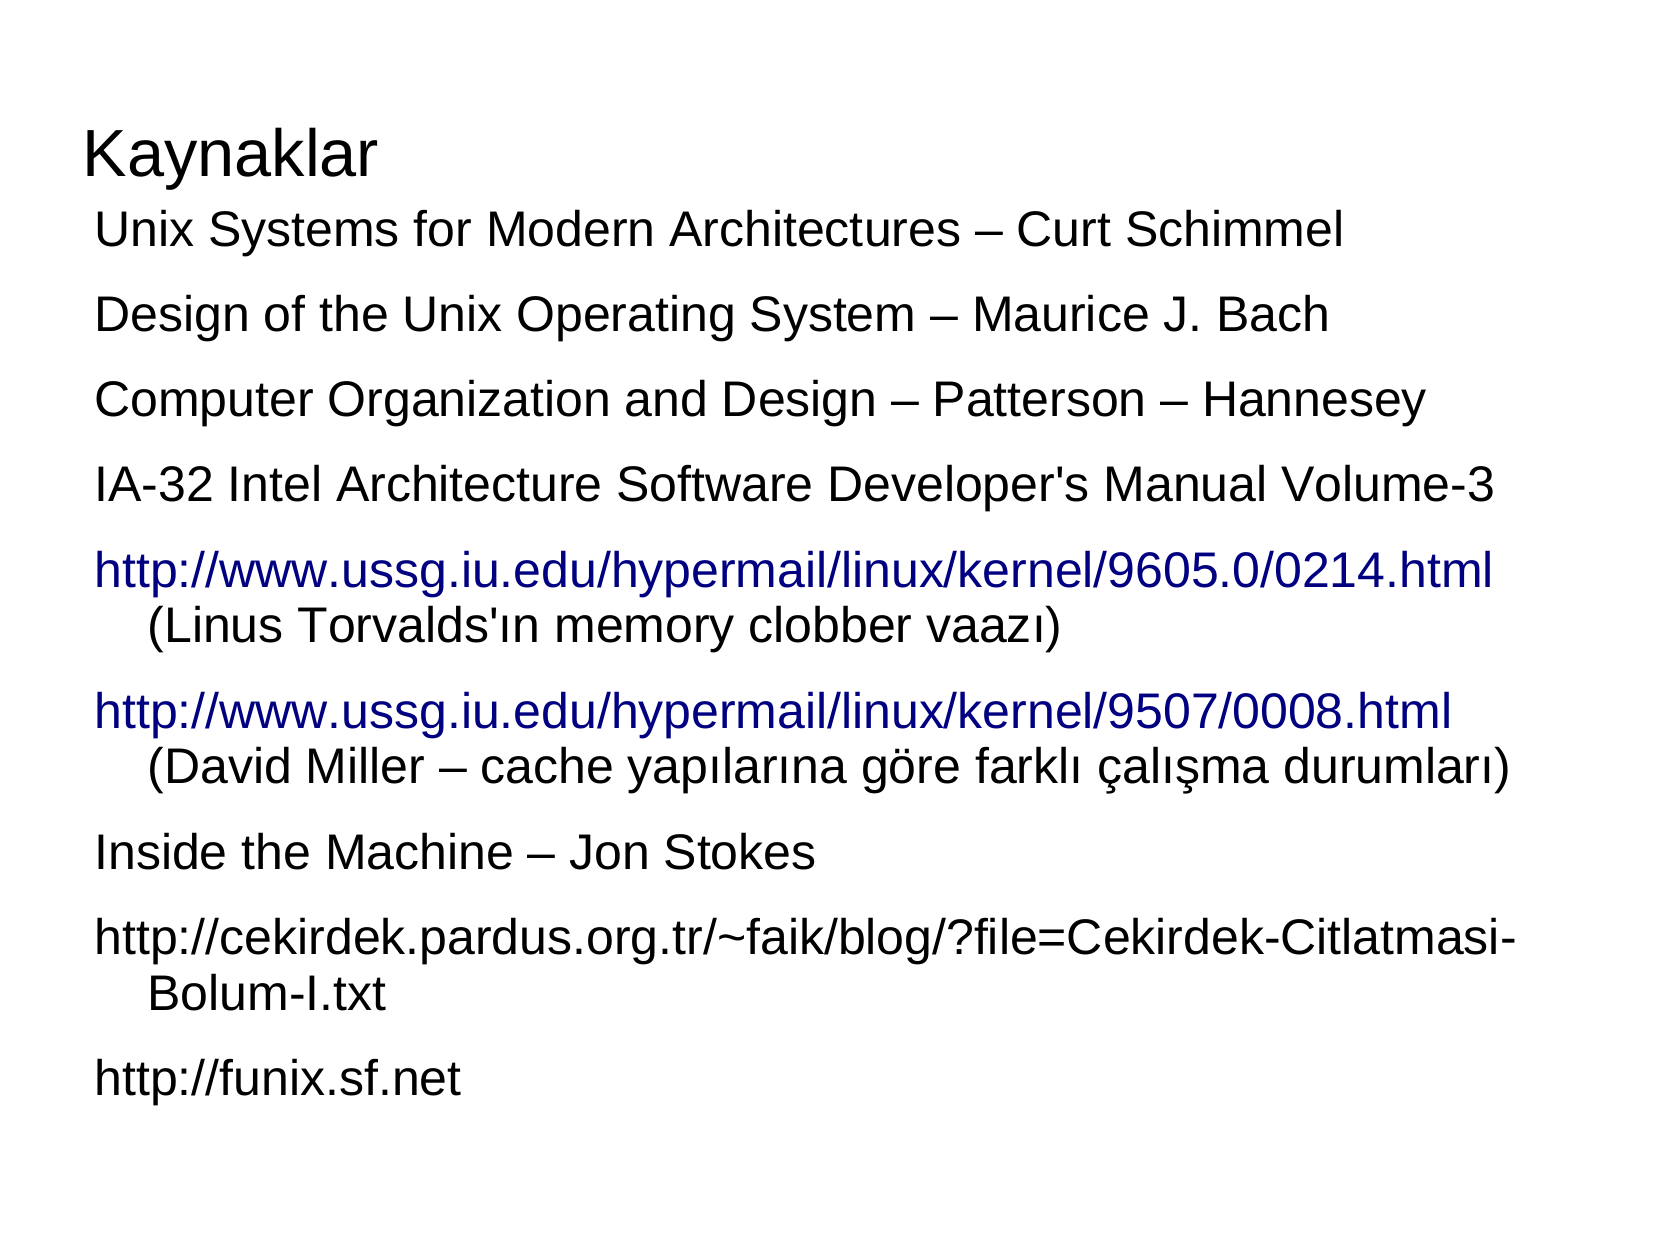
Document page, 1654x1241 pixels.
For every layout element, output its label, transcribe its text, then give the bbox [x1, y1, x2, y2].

title Kaynaklar [82, 49, 1571, 257]
list Unix Systems for Modern Architectures – Curt Schimmel Design of the Unix Operating System – Maurice J. Bach Computer Organization and Design – Patterson – Hannesey IA-32 Intel Architecture Software Developer's Manual Volume-3 http://www.ussg.iu.edu/hypermail/linux/kernel/9605.0/0214.html(Linus Torvalds'ın memory clobber vaazı) http://www.ussg.iu.edu/hypermail/linux/kernel/9507/0008.html (David Miller – cache yapılarına göre farklı çalışma durumları) Inside the Machine – Jon Stokes http://cekirdek.pardus.org.tr/~faik/blog/?file=Cekirdek-Citlatmasi-Bolum-I.txt http://funix.sf.net [76, 200, 1565, 1182]
